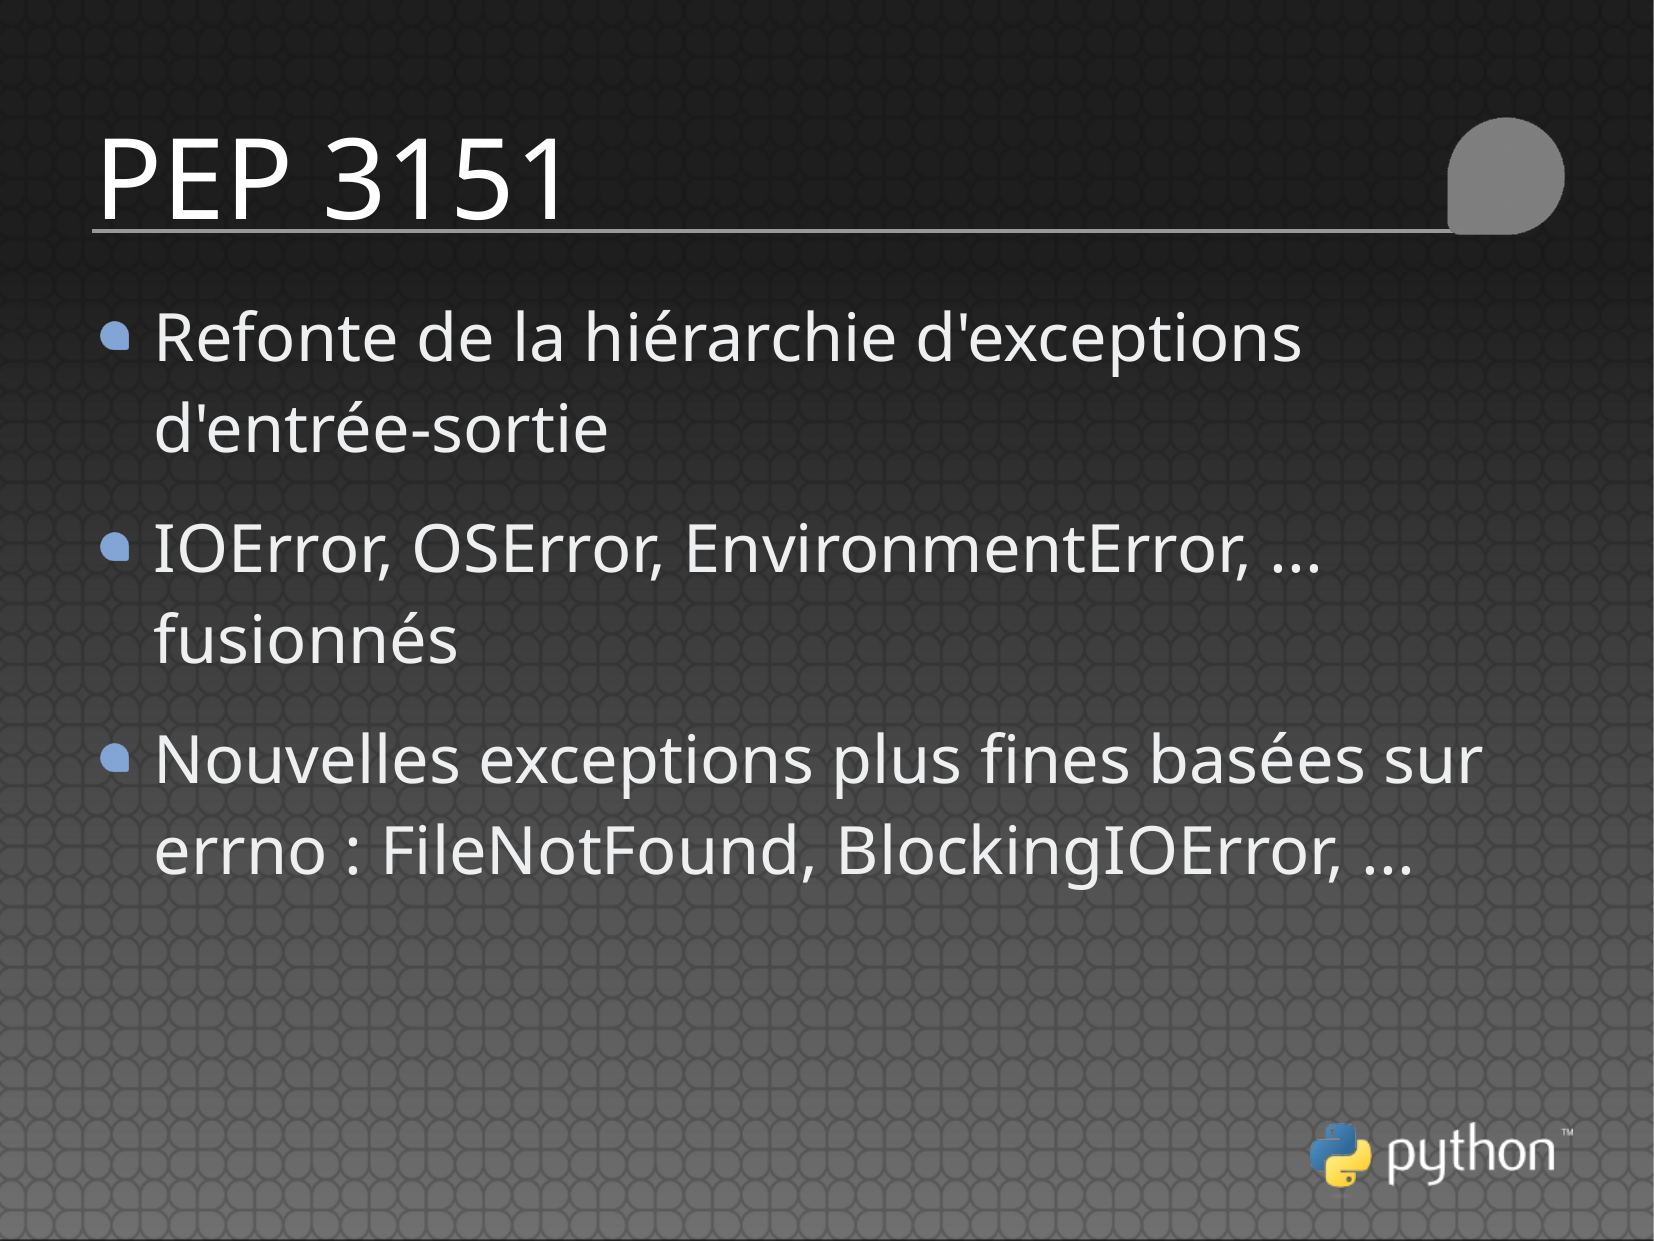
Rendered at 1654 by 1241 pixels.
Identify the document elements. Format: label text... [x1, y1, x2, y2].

picture [0, 0, 1654, 1241]
title PEP 3151 [94, 100, 1426, 251]
list Refonte de la hiérarchie d'exceptions d'entrée-sortie IOError, OSError, EnvironmentError, ... fusionnés Nouvelles exceptions plus fines basées sur errno : FileNotFound, BlockingIOError, ... [82, 290, 1571, 1094]
